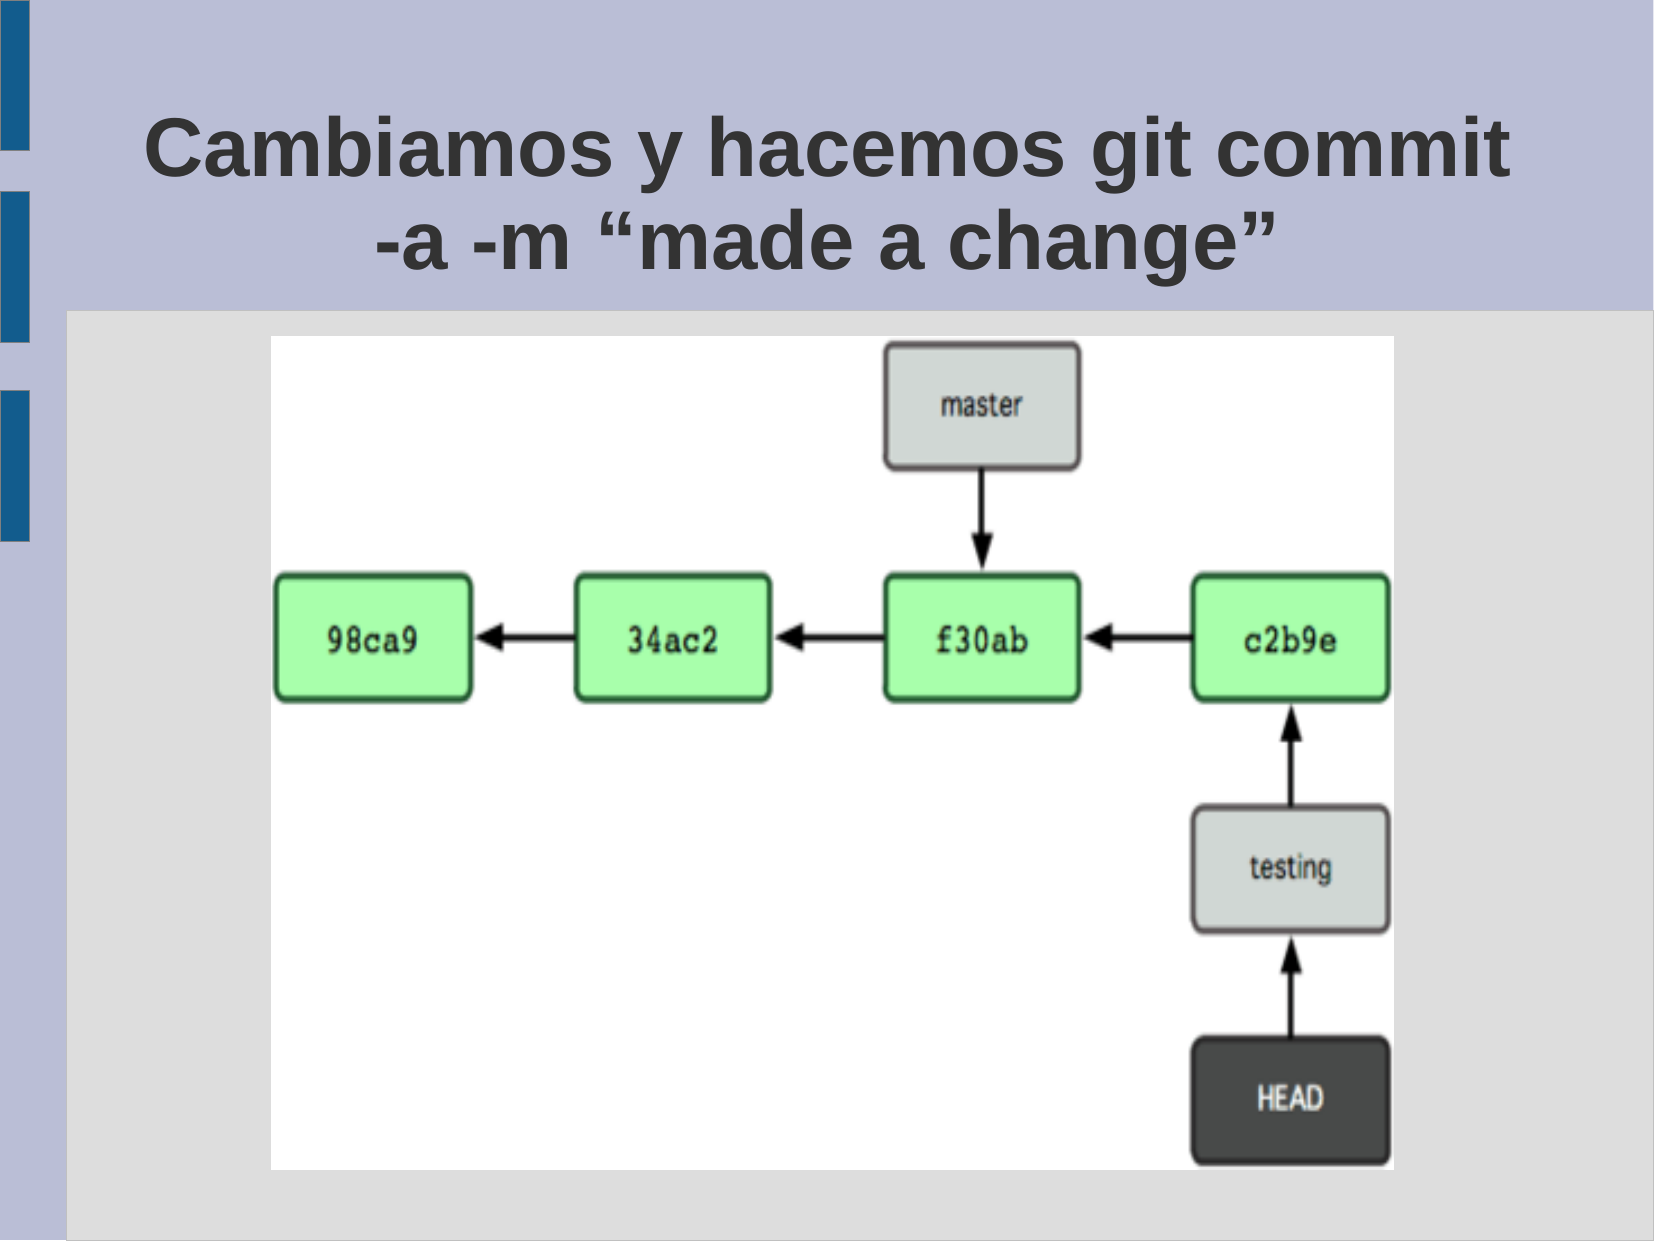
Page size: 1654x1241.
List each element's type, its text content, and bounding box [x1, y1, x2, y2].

title Cambiamos y hacemos git commit -a -m “made a change” [121, 91, 1534, 299]
picture [271, 336, 1394, 1170]
